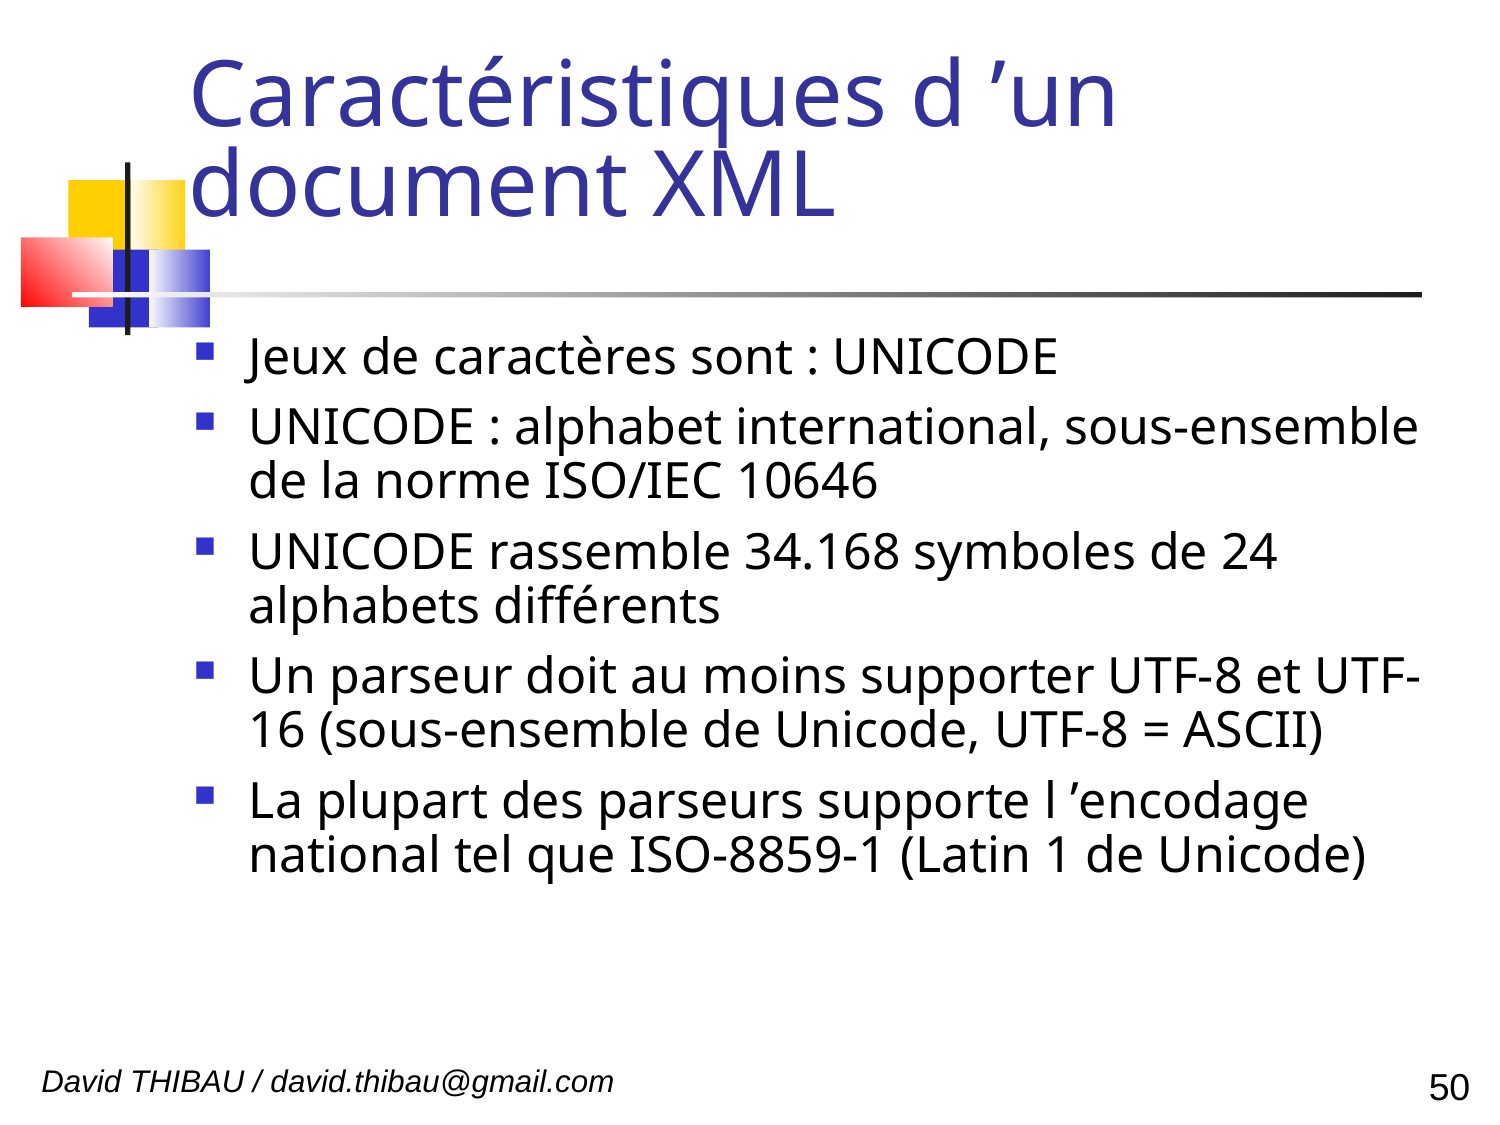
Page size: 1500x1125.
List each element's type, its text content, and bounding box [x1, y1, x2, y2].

list Jeux de caractères sont : UNICODE UNICODE : alphabet international, sous-ensemble de la norme ISO/IEC 10646 UNICODE rassemble 34.168 symboles de 24 alphabets différents Un parseur doit au moins supporter UTF-8 et UTF-16 (sous-ensemble de Unicode, UTF-8 = ASCII) La plupart des parseurs supporte l ’encodage national tel que ISO-8859-1 (Latin 1 de Unicode) [193, 330, 1469, 1047]
title Caractéristiques d ’un document XML [188, 13, 1467, 275]
